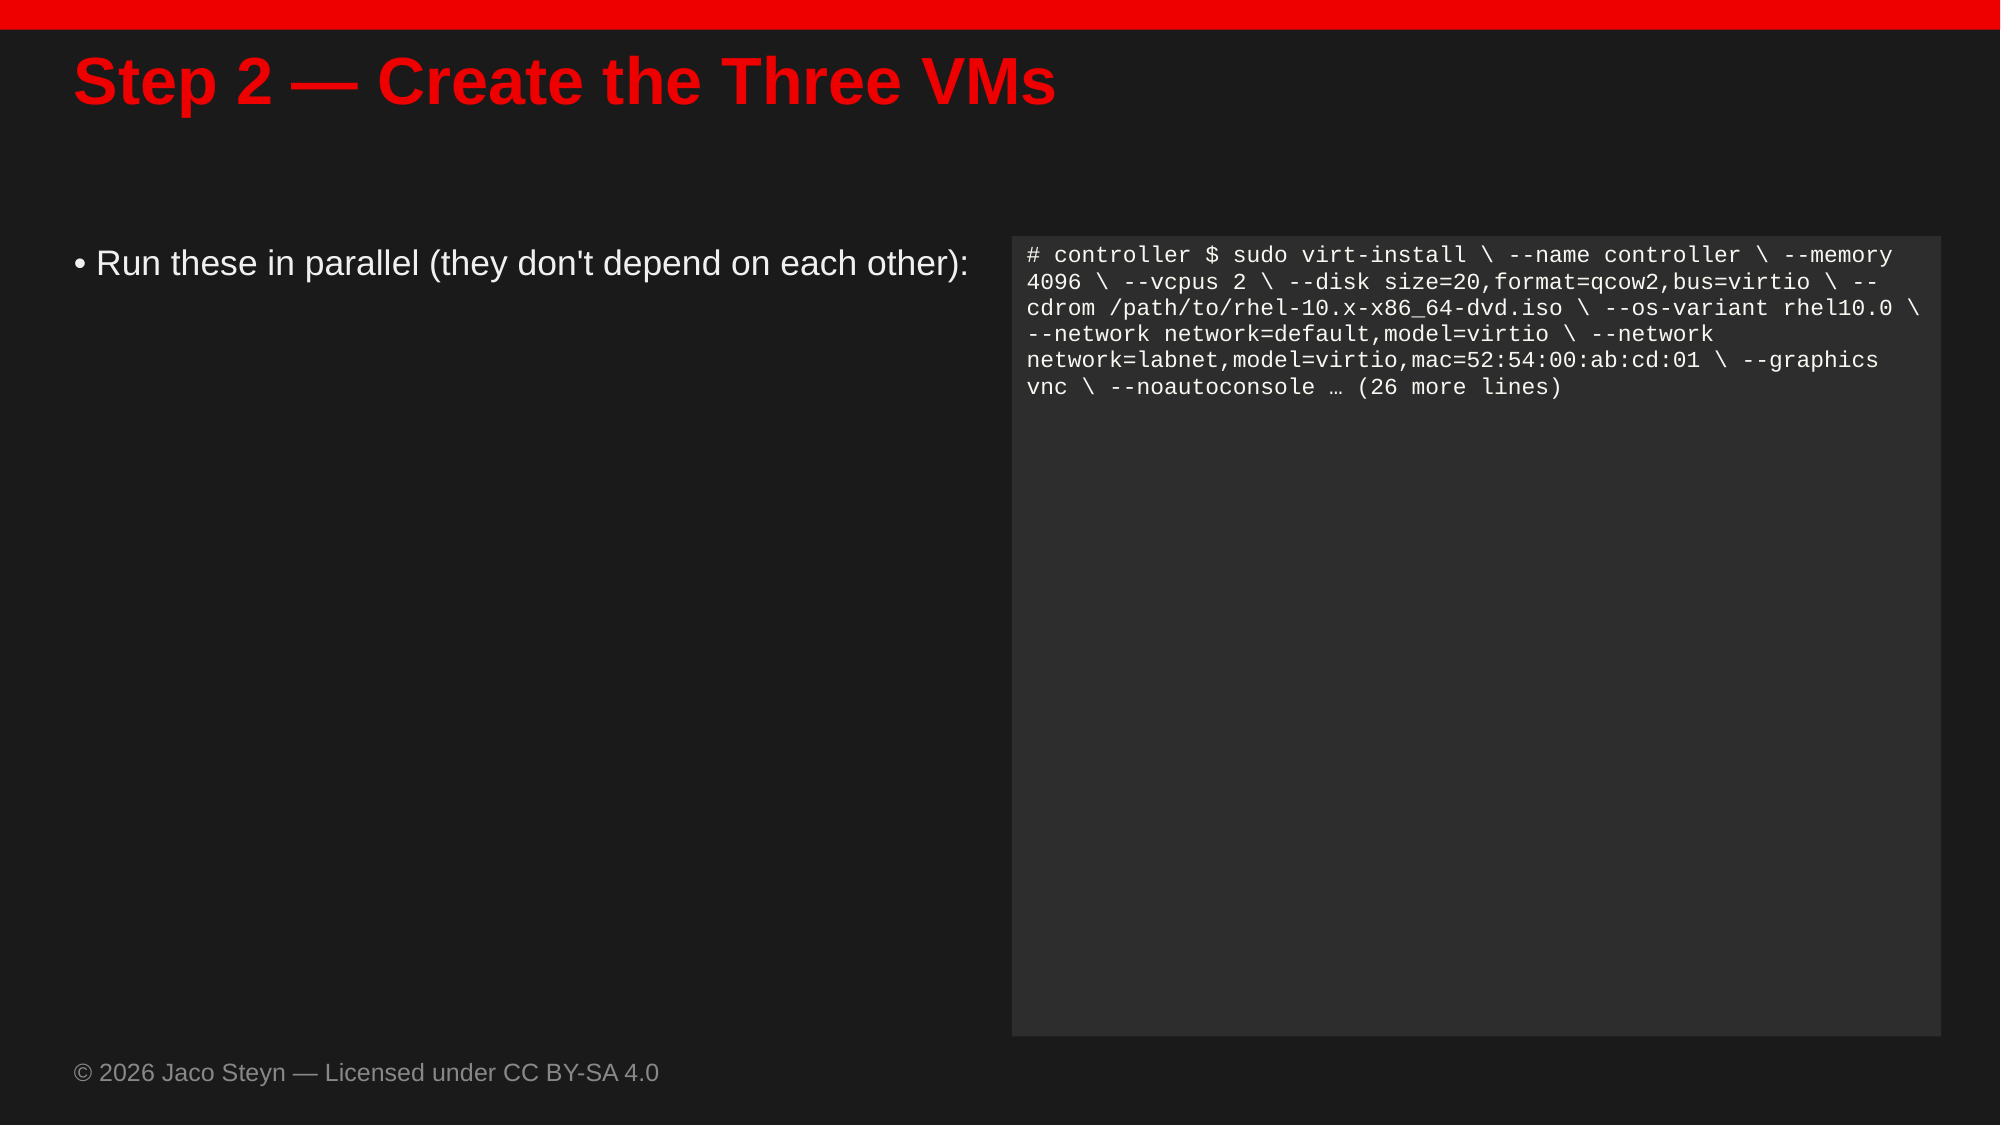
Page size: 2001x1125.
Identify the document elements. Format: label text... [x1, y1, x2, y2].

text_box • Run these in parallel (they don't depend on each other): [59, 236, 989, 1037]
text_box © 2026 Jaco Steyn — Licensed under CC BY-SA 4.0 [59, 1051, 1942, 1093]
text_box # controller $ sudo virt-install \ --name controller \ --memory 4096 \ --vcpus 2 \ --disk size=20,format=qcow2,bus=virtio \ --cdrom /path/to/rhel-10.x-x86_64-dvd.iso \ --os-variant rhel10.0 \ --network network=default,model=virtio \ --network network=labnet,model=virtio,mac=52:54:00:ab:cd:01 \ --graphics vnc \ --noautoconsole … (26 more lines) [1011, 236, 1942, 1037]
text_box Step 2 — Create the Three VMs [59, 36, 1942, 208]
text_box [0, 0, 2001, 30]
